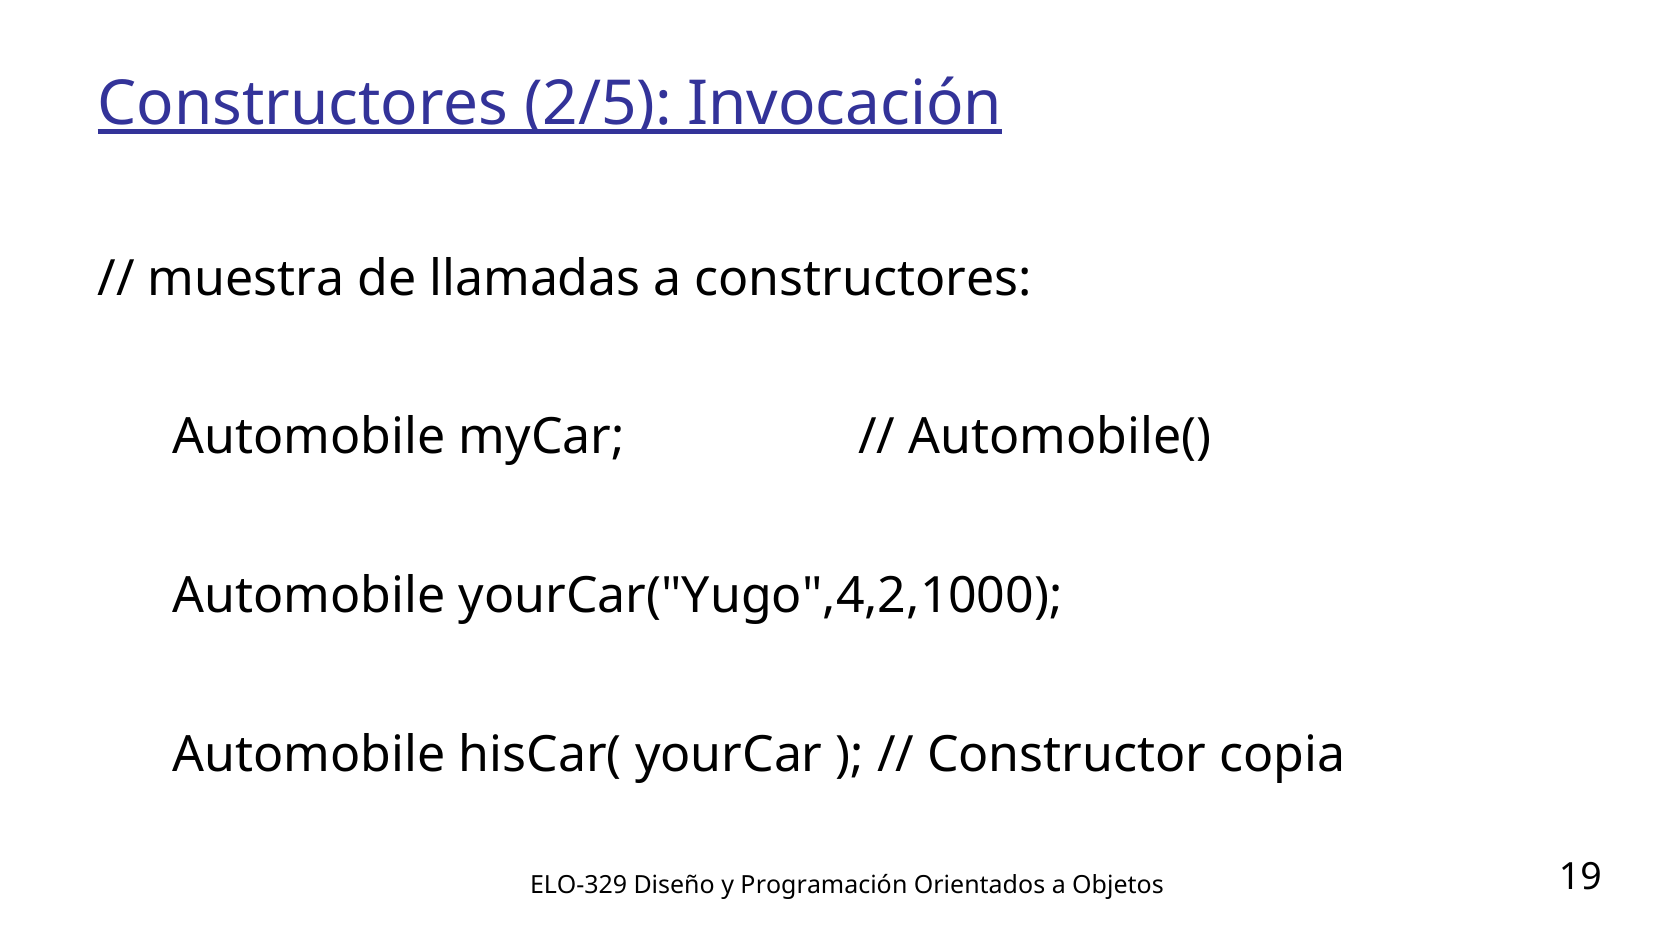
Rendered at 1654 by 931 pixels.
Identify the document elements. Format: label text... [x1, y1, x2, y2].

list // muestra de llamadas a constructores: Automobile myCar; // Automobile() Automobile yourCar("Yugo",4,2,1000); Automobile hisCar( yourCar ); // Constructor copia [82, 155, 1612, 826]
title Constructores (2/5): Invocación [82, 16, 1654, 151]
